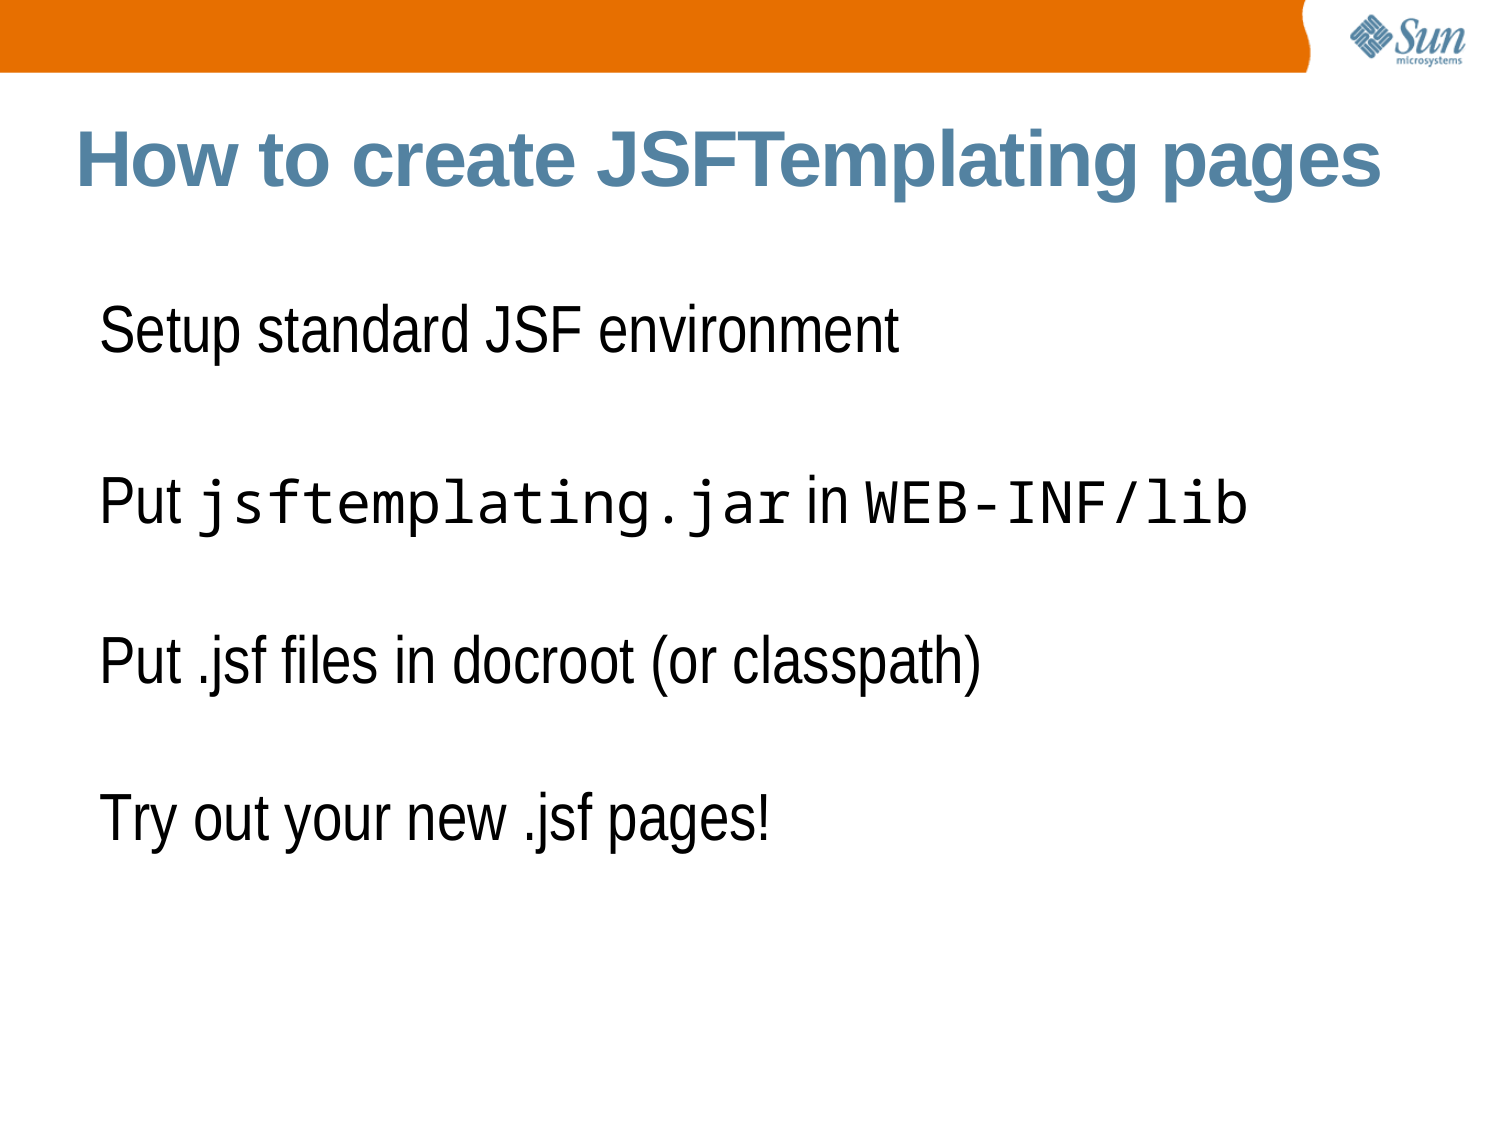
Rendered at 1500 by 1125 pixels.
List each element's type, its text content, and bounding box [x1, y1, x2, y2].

picture [0, 0, 1500, 75]
list Setup standard JSF environment Put jsftemplating.jar in WEB-INF/lib Put .jsf files in docroot (or classpath) Try out your new .jsf pages! [64, 299, 1402, 1017]
title How to create JSFTemplating pages [75, 122, 1437, 227]
